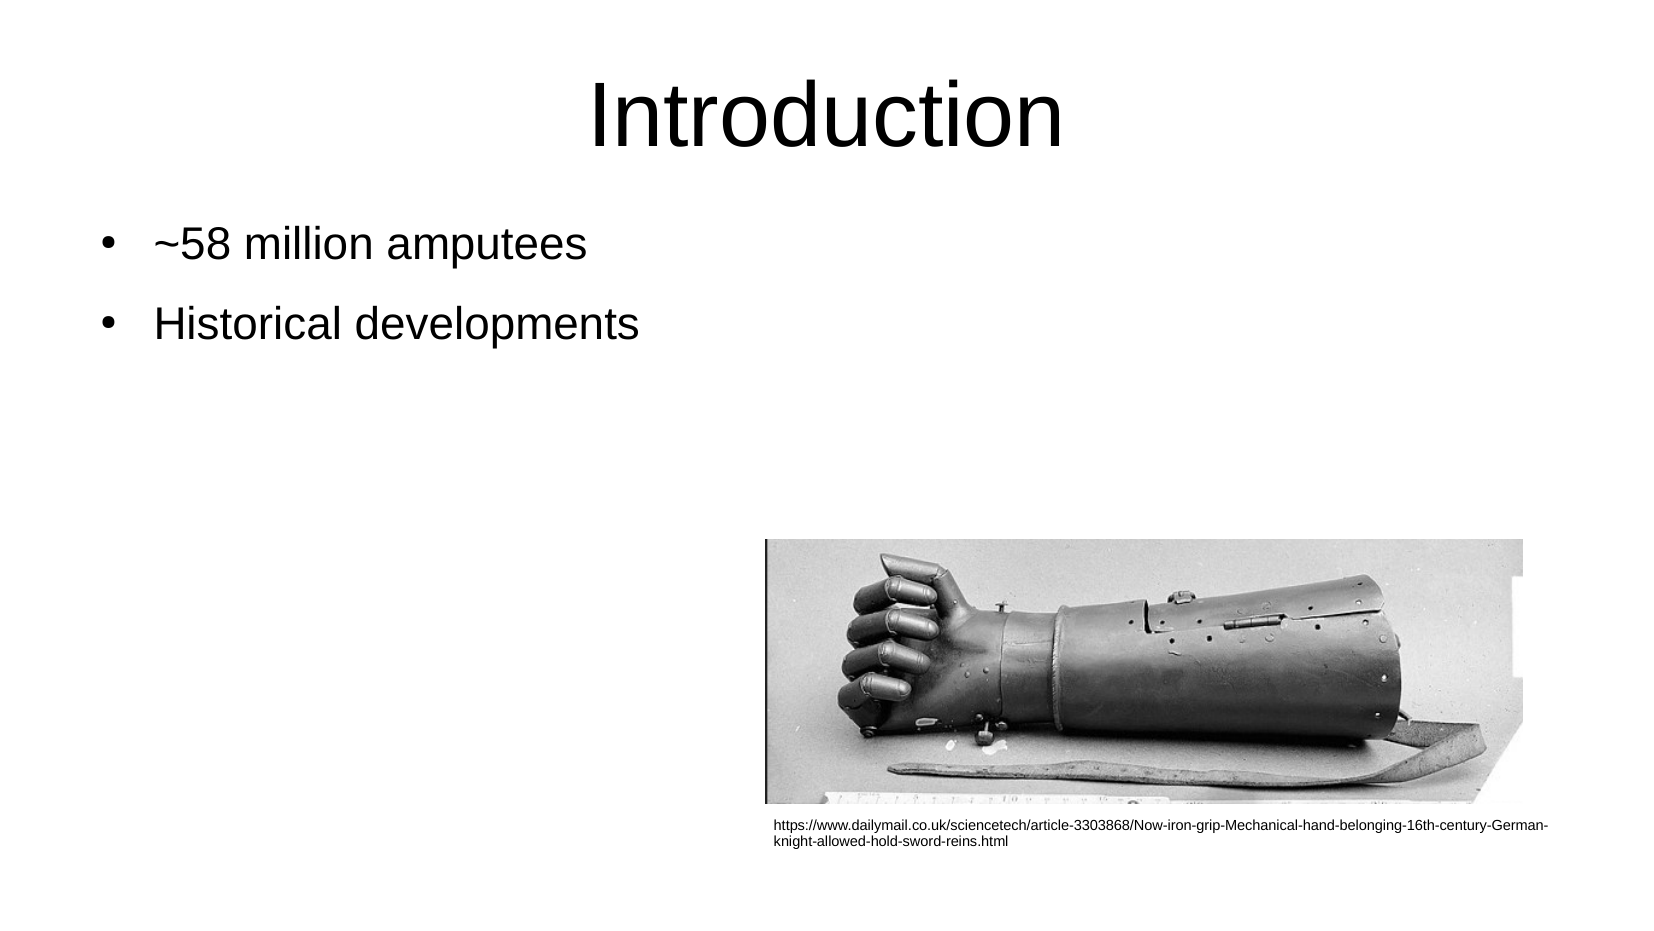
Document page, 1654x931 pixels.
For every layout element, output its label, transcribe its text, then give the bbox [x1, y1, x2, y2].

text_box https://www.dailymail.co.uk/sciencetech/article-3303868/Now-iron-grip-Mechanical-hand-belonging-16th-century-German-knight-allowed-hold-sword-reins.html [759, 810, 1606, 909]
title Introduction [82, 37, 1571, 193]
list ~58 million amputees Historical developments [82, 217, 1571, 758]
picture [765, 539, 1523, 804]
